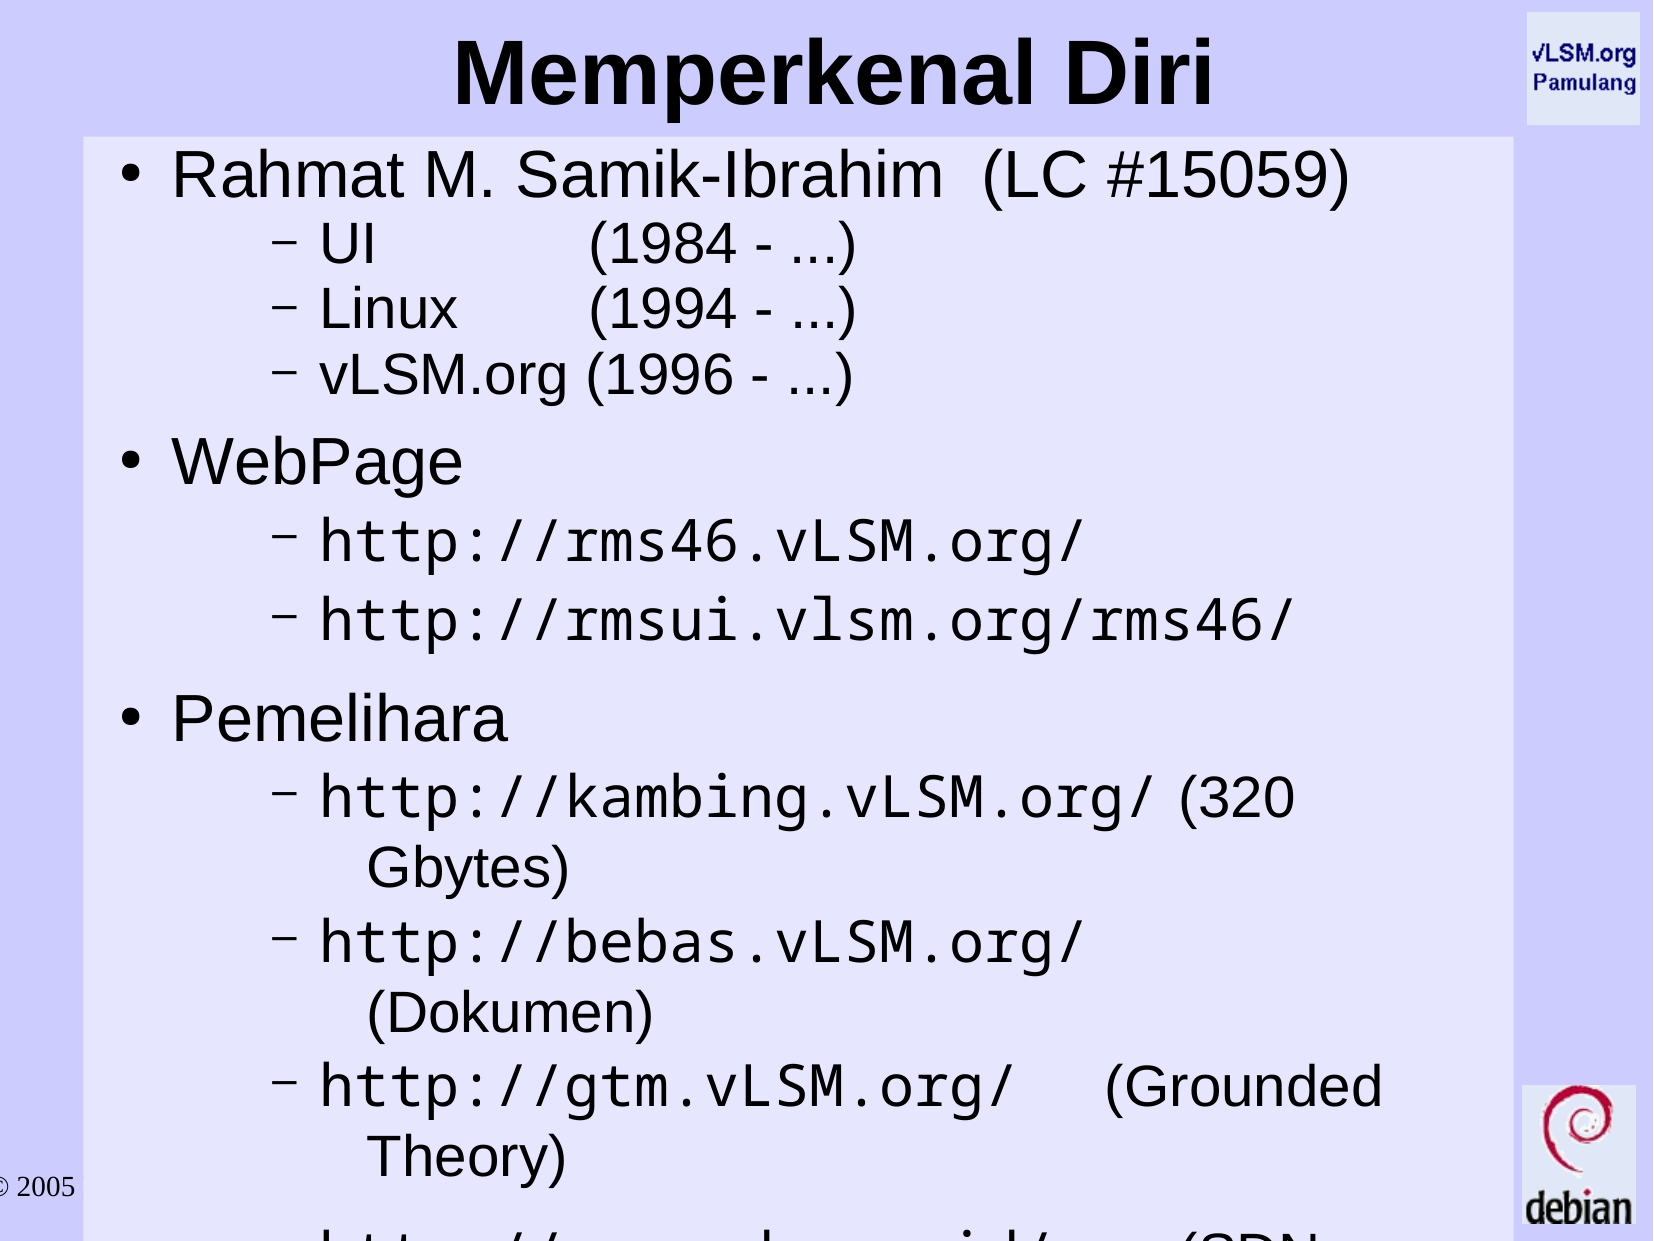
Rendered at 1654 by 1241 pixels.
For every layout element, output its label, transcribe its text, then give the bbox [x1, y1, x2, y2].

picture [1527, 12, 1640, 125]
picture [1522, 1085, 1636, 1224]
list Rahmat M. Samik-Ibrahim (LC #15059) UI (1984 - ...) Linux (1994 - ...) vLSM.org (1996 - ...) WebPage http://rms46.vLSM.org/ http://rmsui.vlsm.org/rms46/ Pemelihara http://kambing.vLSM.org/ (320 Gbytes) http://bebas.vLSM.org/ (Dokumen) http://gtm.vLSM.org/ (Grounded Theory) http://www.sdn.or.id/ (SDN UNDP) http://de2.vlsm.org/ (De2: distro Linux) [83, 136, 1514, 1139]
title Memperkenal Diri [42, 17, 1627, 128]
